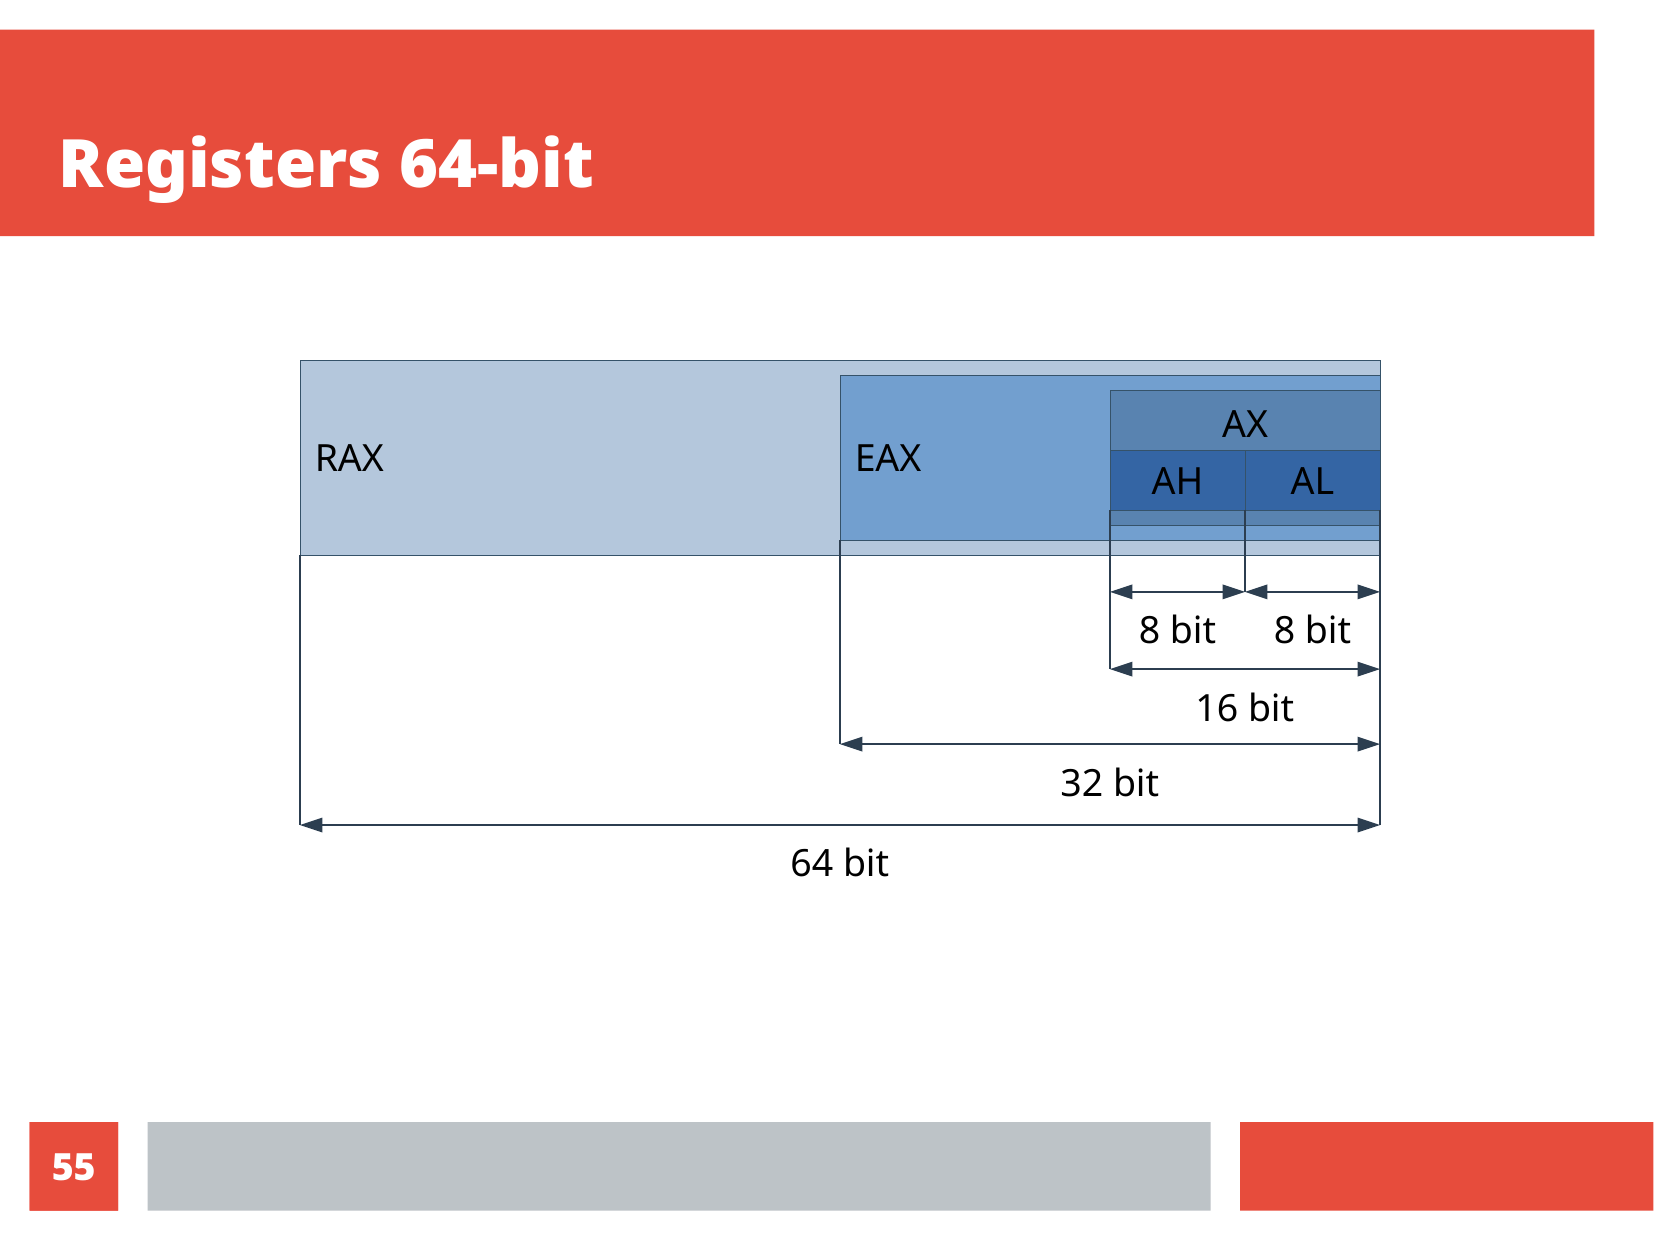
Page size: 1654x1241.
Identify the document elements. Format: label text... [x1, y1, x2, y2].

text_box EAX [840, 375, 1381, 541]
text_box 16 bit [1110, 684, 1381, 730]
text_box 8 bit [1245, 606, 1381, 652]
text_box RAX [300, 360, 1381, 556]
text_box AL [1246, 450, 1381, 511]
text_box AH [1110, 450, 1246, 511]
text_box RAX [1111, 541, 1244, 556]
text_box EAX [1111, 526, 1244, 541]
title Registers 64-bit [59, 59, 1595, 207]
text_box 8 bit [1110, 606, 1245, 652]
text_box EAX [1246, 526, 1379, 541]
text_box AX [1110, 390, 1381, 450]
text_box AX [1246, 511, 1379, 526]
text_box RAX [841, 541, 1109, 556]
text_box 32 bit [840, 759, 1381, 805]
text_box RAX [1246, 541, 1379, 556]
text_box AX [1111, 511, 1244, 526]
text_box 64 bit [300, 840, 1381, 886]
